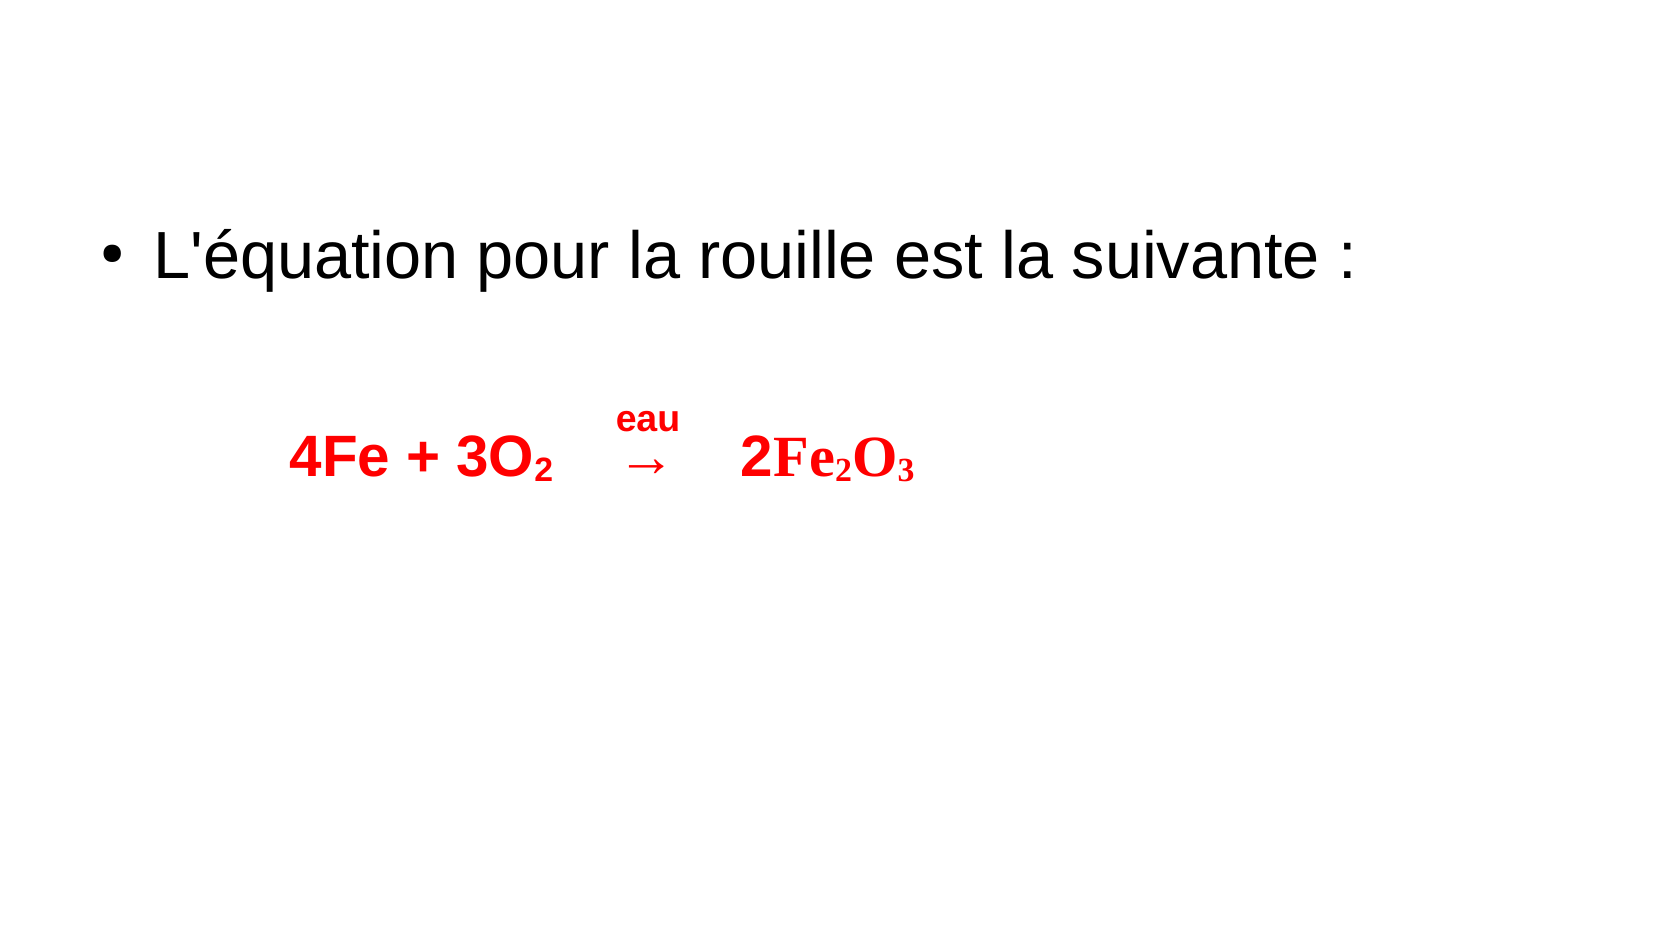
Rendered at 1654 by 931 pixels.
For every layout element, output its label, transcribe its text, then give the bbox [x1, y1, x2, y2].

text_box eau [601, 390, 696, 447]
list L'équation pour la rouille est la suivante : [82, 217, 1571, 338]
text_box 4Fe + 3O2 → 2Fe2O3 [274, 416, 930, 497]
